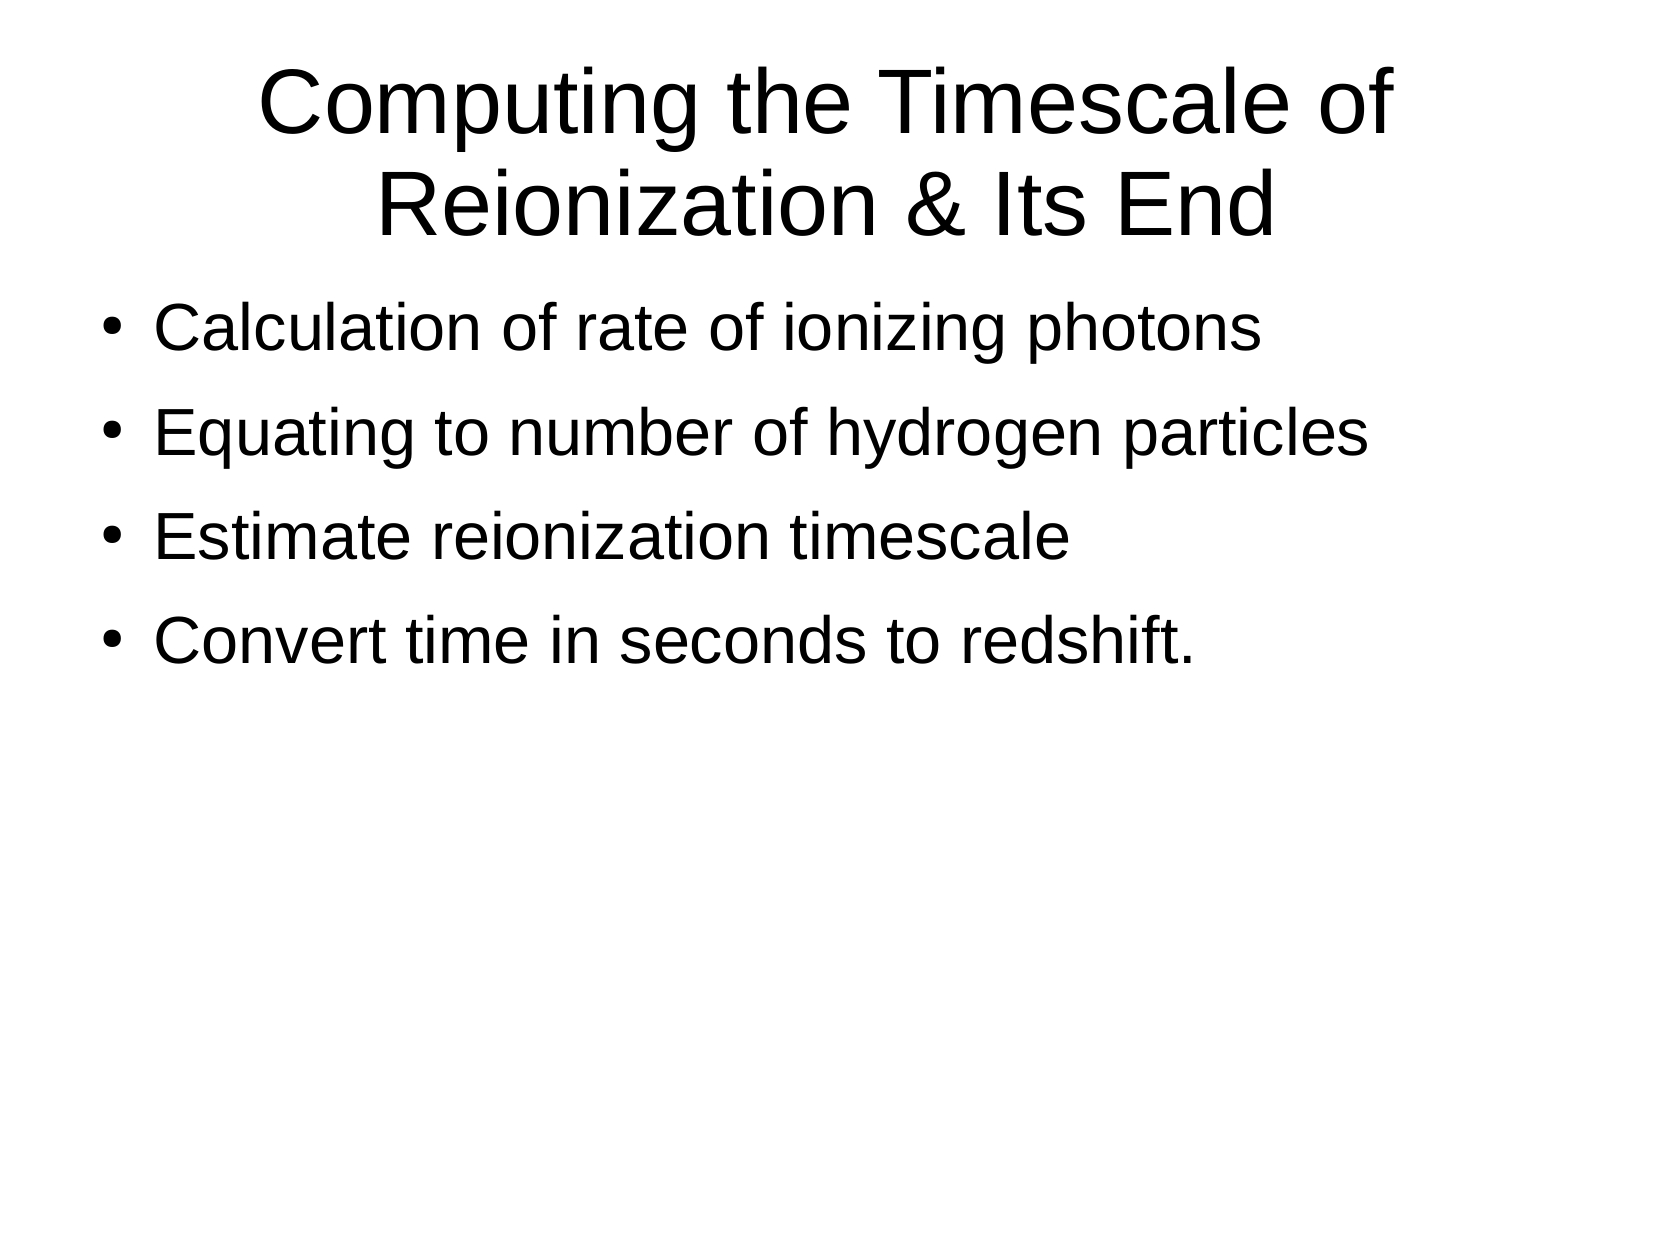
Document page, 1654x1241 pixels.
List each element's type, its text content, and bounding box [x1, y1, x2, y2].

list Calculation of rate of ionizing photons Equating to number of hydrogen particles Estimate reionization timescale Convert time in seconds to redshift. [82, 290, 1571, 1109]
title Computing the Timescale of Reionization & Its End [82, 49, 1571, 257]
